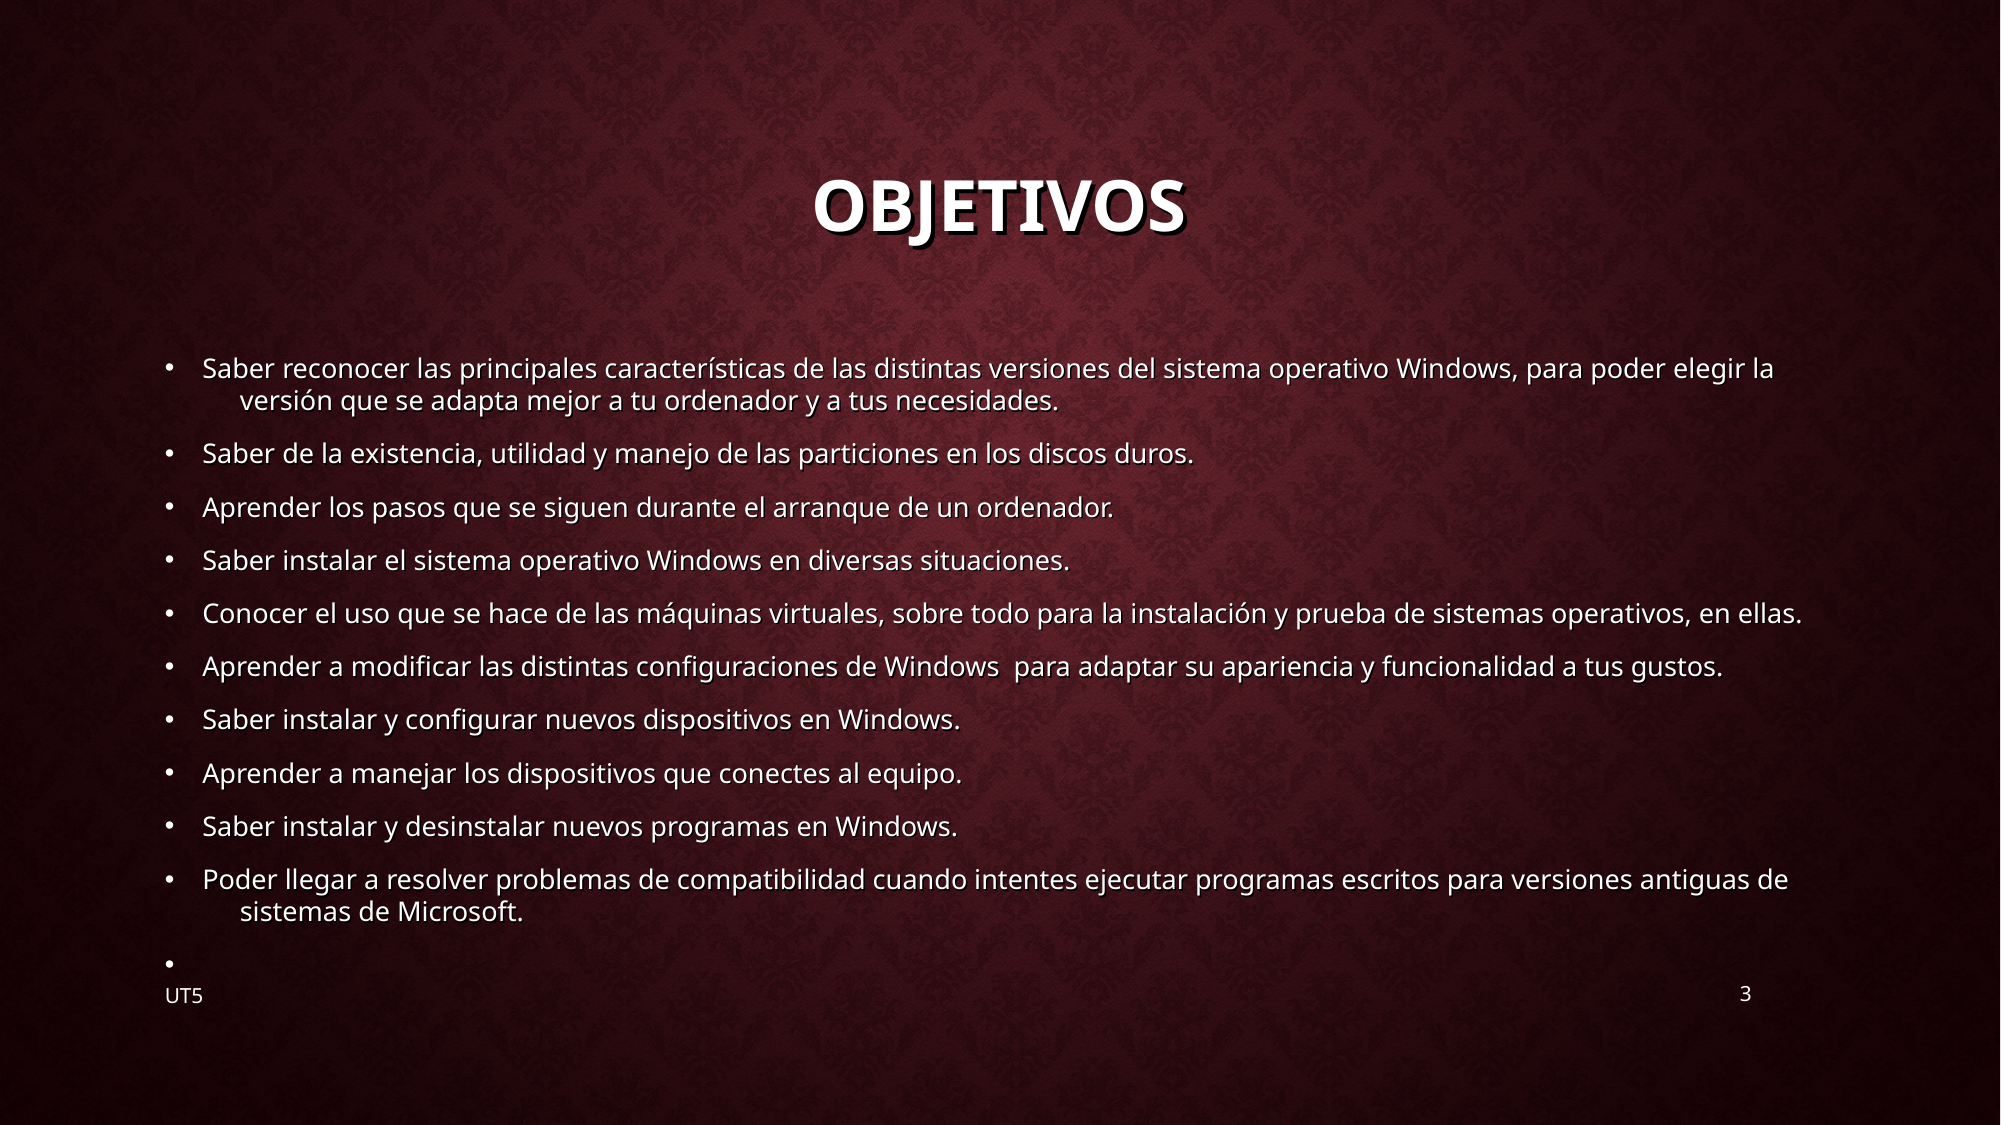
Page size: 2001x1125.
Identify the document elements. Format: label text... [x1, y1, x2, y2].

list Saber reconocer las principales características de las distintas versiones del sistema operativo Windows, para poder elegir la versión que se adapta mejor a tu ordenador y a tus necesidades. Saber de la existencia, utilidad y manejo de las particiones en los discos duros. Aprender los pasos que se siguen durante el arranque de un ordenador. Saber instalar el sistema operativo Windows en diversas situaciones. Conocer el uso que se hace de las máquinas virtuales, sobre todo para la instalación y prueba de sistemas operativos, en ellas. Aprender a modificar las distintas configuraciones de Windows para adaptar su apariencia y funcionalidad a tus gustos. Saber instalar y configurar nuevos dispositivos en Windows. Aprender a manejar los dispositivos que conectes al equipo. Saber instalar y desinstalar nuevos programas en Windows. Poder llegar a resolver problemas de compatibilidad cuando intentes ejecutar programas escritos para versiones antiguas de sistemas de Microsoft. [149, 343, 1849, 950]
title Objetivos [149, 99, 1849, 318]
text_box UT5 [149, 965, 1245, 1025]
text_box [1724, 965, 1849, 1025]
